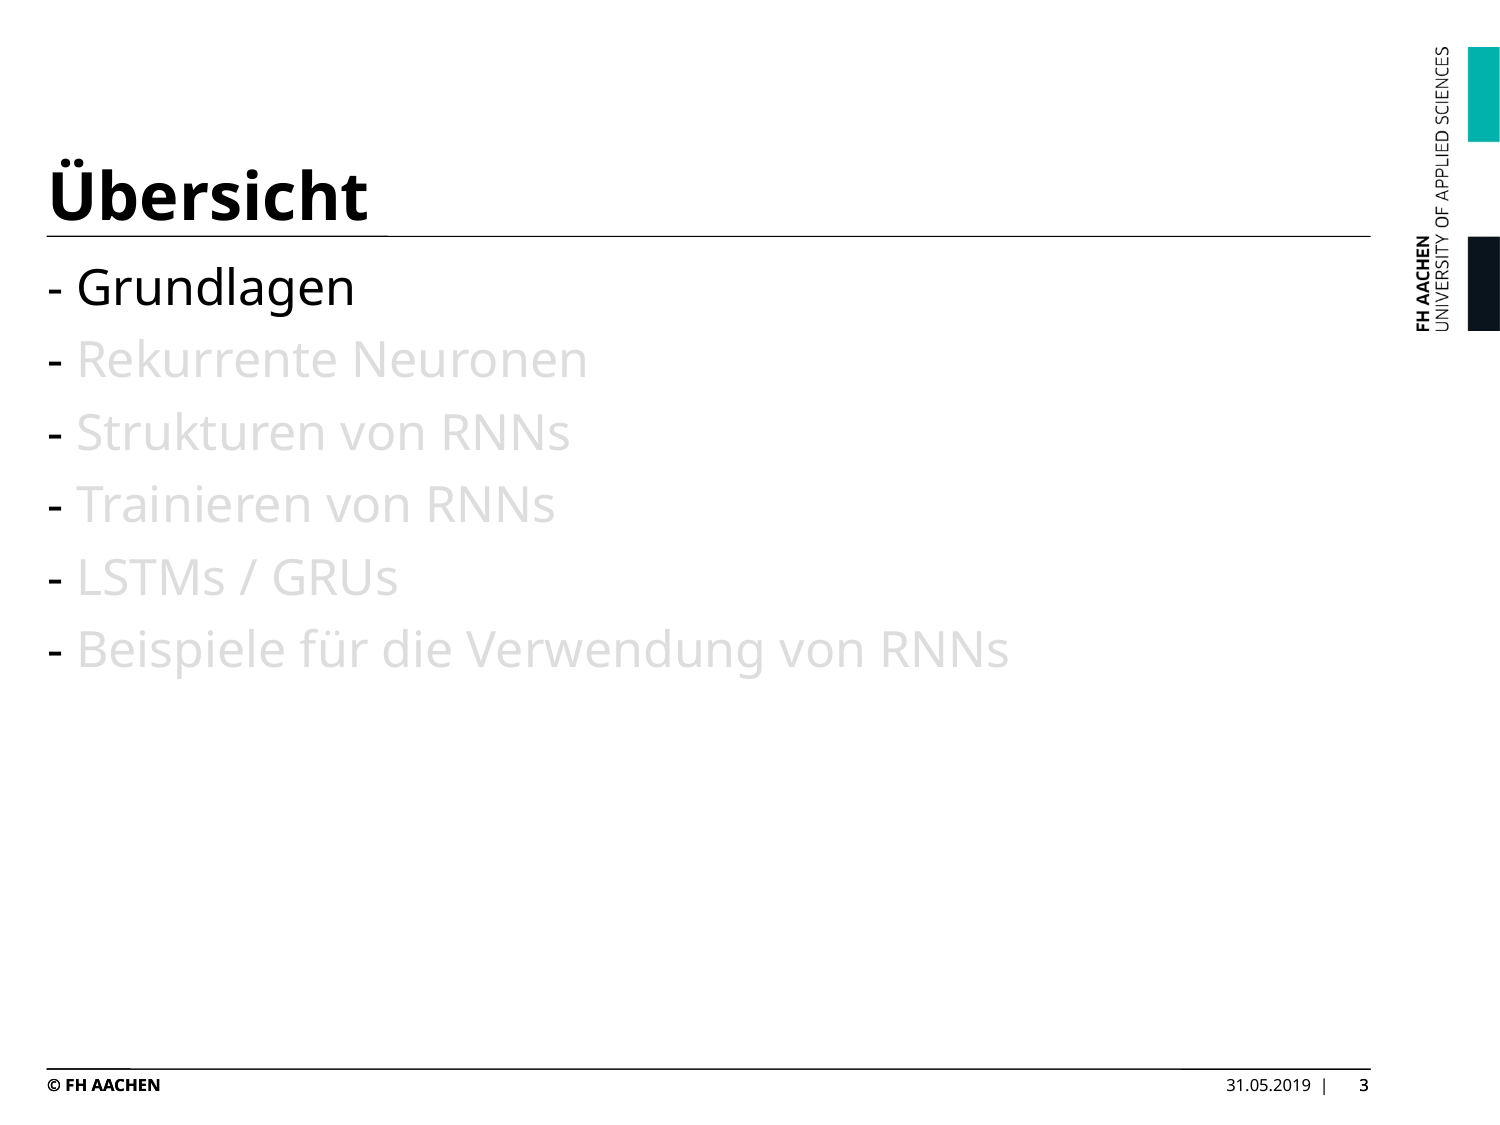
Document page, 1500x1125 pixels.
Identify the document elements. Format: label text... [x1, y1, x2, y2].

list - Grundlagen - Rekurrente Neuronen - Strukturen von RNNs - Trainieren von RNNs - LSTMs / GRUs - Beispiele für die Verwendung von RNNs [47, 255, 1371, 1047]
text_box <number> [1319, 1074, 1369, 1095]
picture [1404, 47, 1500, 331]
text_box © FH AACHEN [47, 1074, 988, 1095]
title Übersicht [47, 153, 1371, 237]
